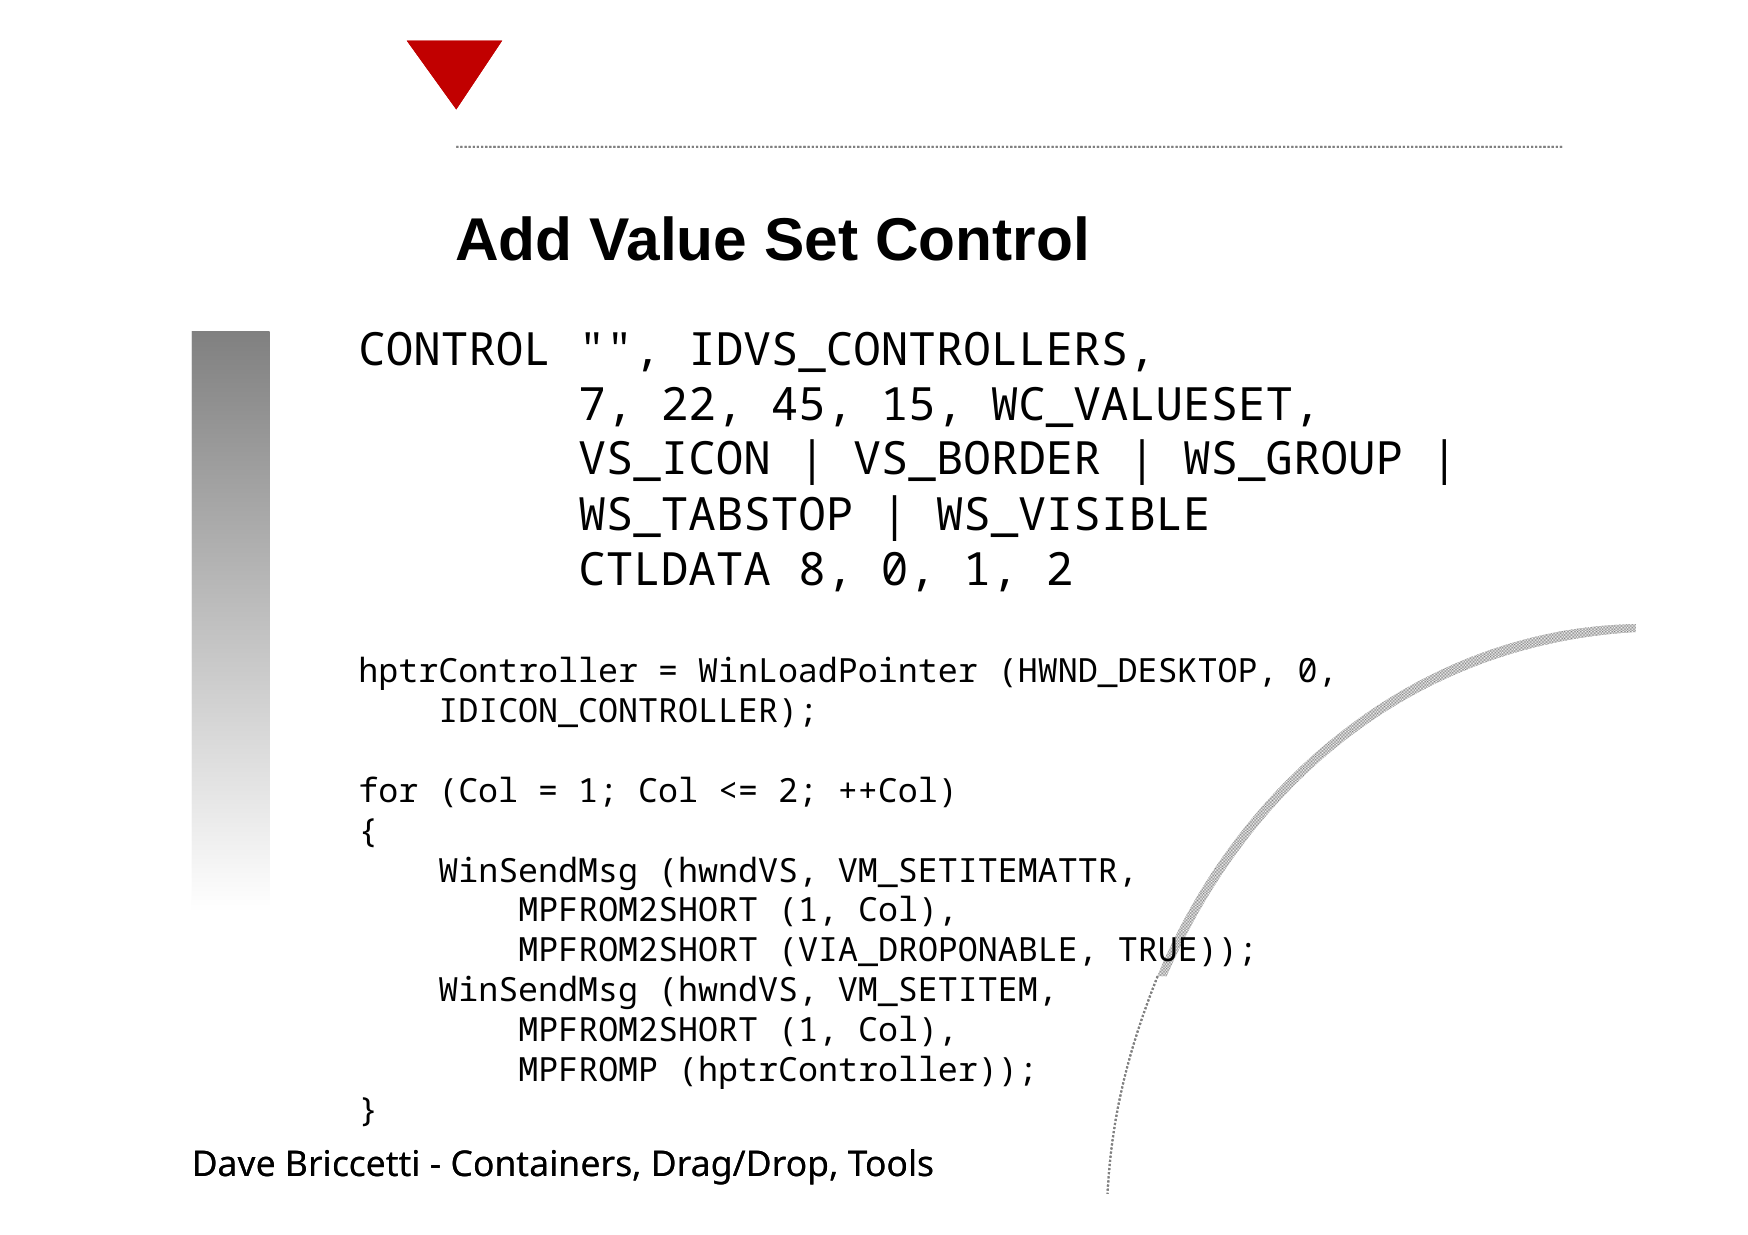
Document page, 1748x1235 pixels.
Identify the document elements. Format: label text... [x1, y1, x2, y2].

text_box Dave Briccetti - Containers, Drag/Drop, Tools [191, 1141, 1505, 1210]
text_box Add Value Set Control [455, 196, 1568, 277]
text_box [406, 40, 503, 110]
text_box CONTROL "", IDVS_CONTROLLERS, 7, 22, 45, 15, WC_VALUESET, VS_ICON | VS_BORDER | WS_GROUP | WS_TABSTOP | WS_VISIBLE CTLDATA 8, 0, 1, 2 hptrController = WinLoadPointer (HWND_DESKTOP, 0, IDICON_CONTROLLER); for (Col = 1; Col <= 2; ++Col) { WinSendMsg (hwndVS, VM_SETITEMATTR, MPFROM2SHORT (1, Col), MPFROM2SHORT (VIA_DROPONABLE, TRUE)); WinSendMsg (hwndVS, VM_SETITEM, MPFROM2SHORT (1, Col), MPFROMP (hptrController)); } [358, 319, 1568, 1173]
text_box [1568, 624, 1636, 641]
text_box [192, 332, 269, 911]
